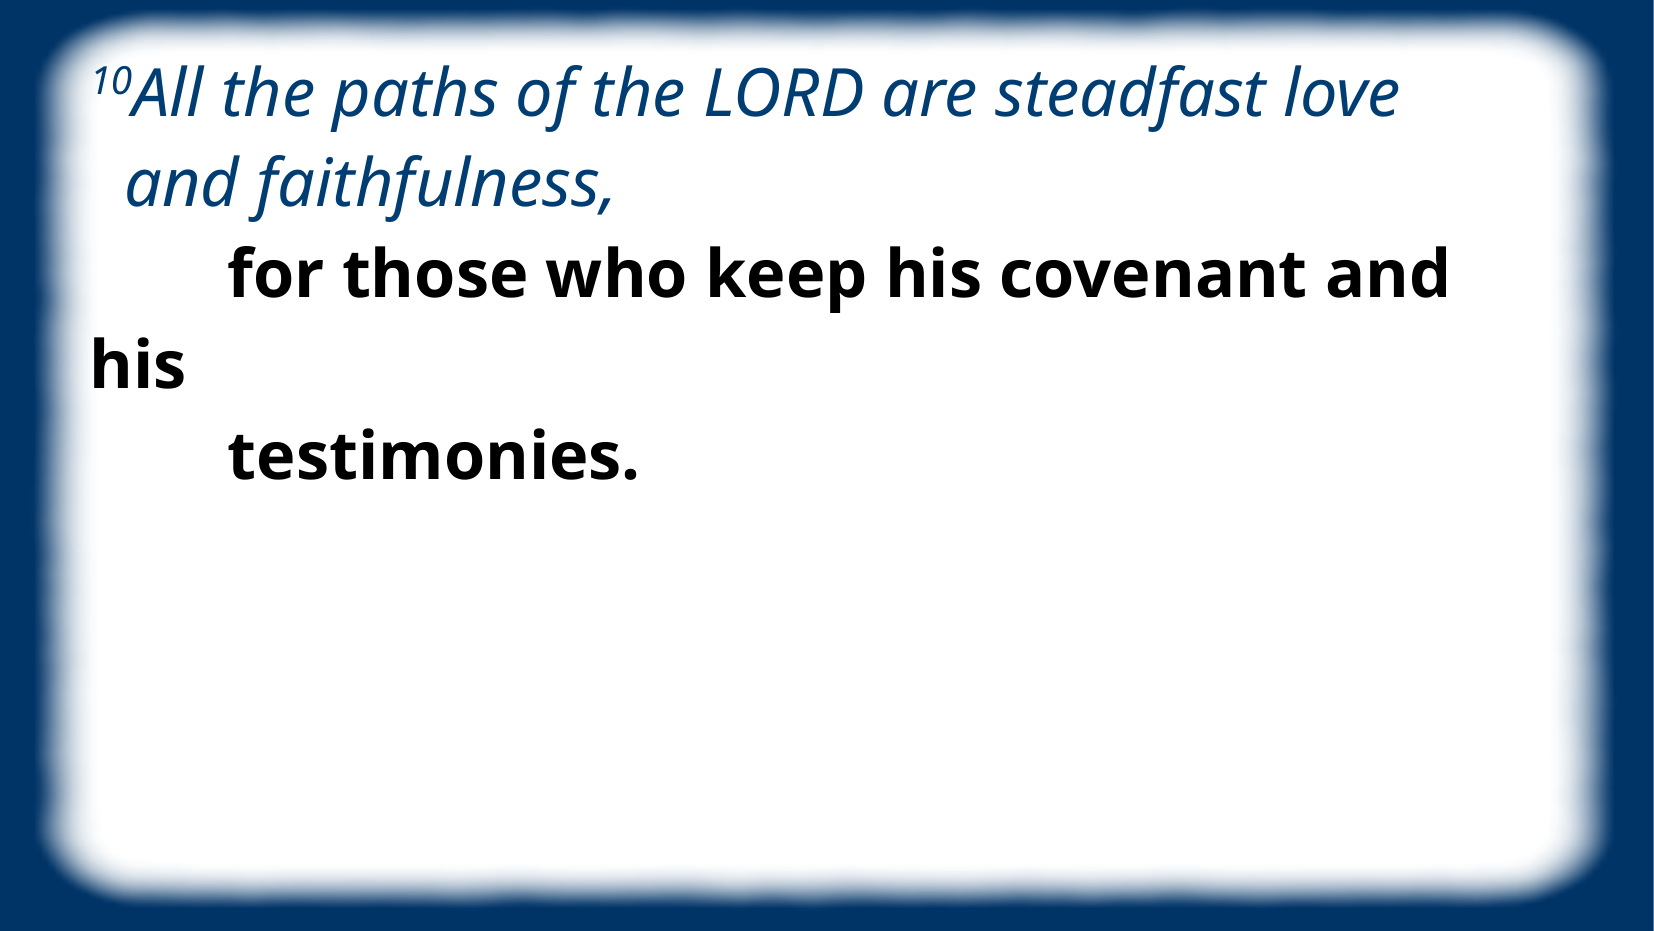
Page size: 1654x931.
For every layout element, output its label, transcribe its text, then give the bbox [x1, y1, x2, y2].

picture [0, 0, 1654, 931]
text_box 10All the paths of the LORD are steadfast love and faithfulness, for those who keep his covenant and his testimonies. [75, 37, 1576, 421]
